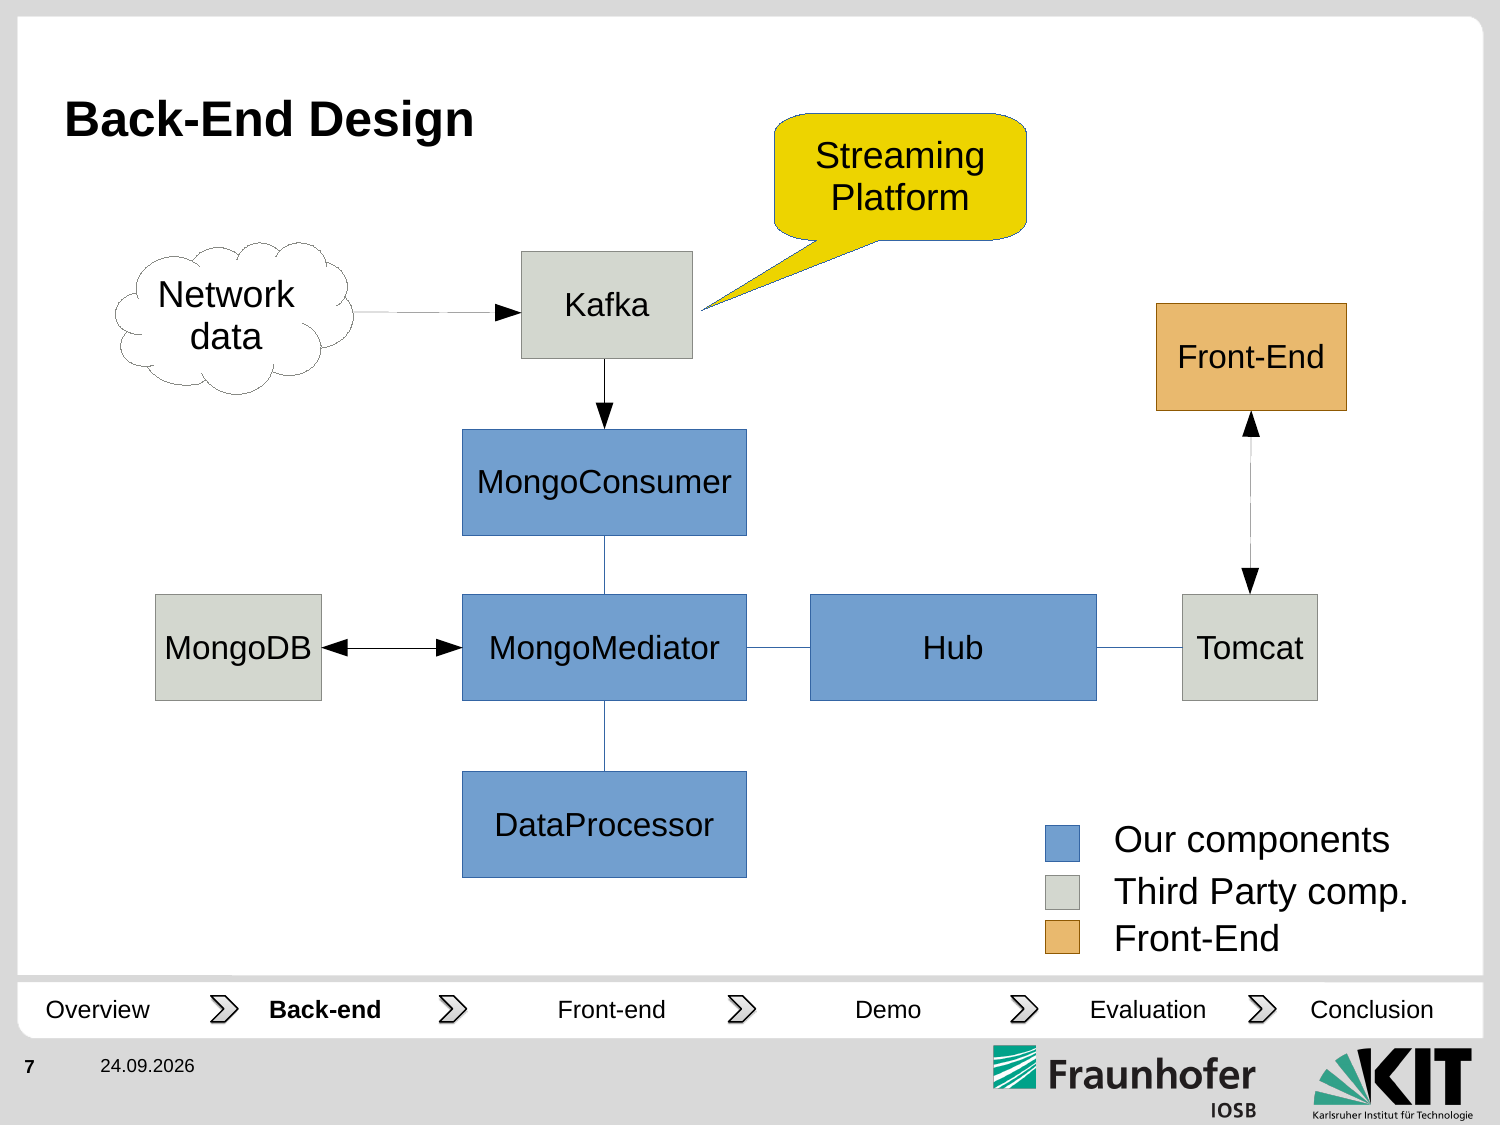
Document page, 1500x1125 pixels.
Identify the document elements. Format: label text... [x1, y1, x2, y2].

text_box Front-end [542, 986, 682, 1031]
text_box DataProcessor [462, 771, 747, 878]
text_box Streaming Platform [701, 113, 1027, 311]
text_box Front-End [1156, 303, 1347, 411]
text_box MongoMediator [462, 594, 747, 701]
text_box 17.04.2019 [100, 1053, 272, 1113]
text_box Network data [115, 242, 354, 395]
text_box Demo [840, 986, 937, 1031]
text_box MongoConsumer [462, 429, 747, 536]
text_box Back-end [254, 986, 418, 1031]
text_box Front-End [1099, 910, 1296, 967]
text_box Conclusion [1295, 986, 1500, 1031]
text_box Overview [30, 986, 194, 1031]
picture [0, 0, 1500, 1125]
text_box [1248, 995, 1277, 1022]
text_box [1045, 920, 1080, 954]
text_box [210, 995, 238, 1022]
text_box [1010, 995, 1038, 1022]
text_box [1045, 825, 1080, 862]
text_box Tomcat [1182, 594, 1318, 701]
text_box [728, 995, 756, 1022]
text_box MongoDB [155, 594, 322, 701]
text_box Hub [810, 594, 1097, 701]
text_box Third Party comp. [1099, 863, 1425, 920]
text_box Kafka [521, 251, 693, 359]
text_box [1045, 875, 1080, 910]
text_box Our components [1099, 810, 1406, 863]
title Back-End Design [64, 54, 1198, 147]
text_box [439, 995, 467, 1022]
text_box Evaluation [1075, 986, 1222, 1031]
